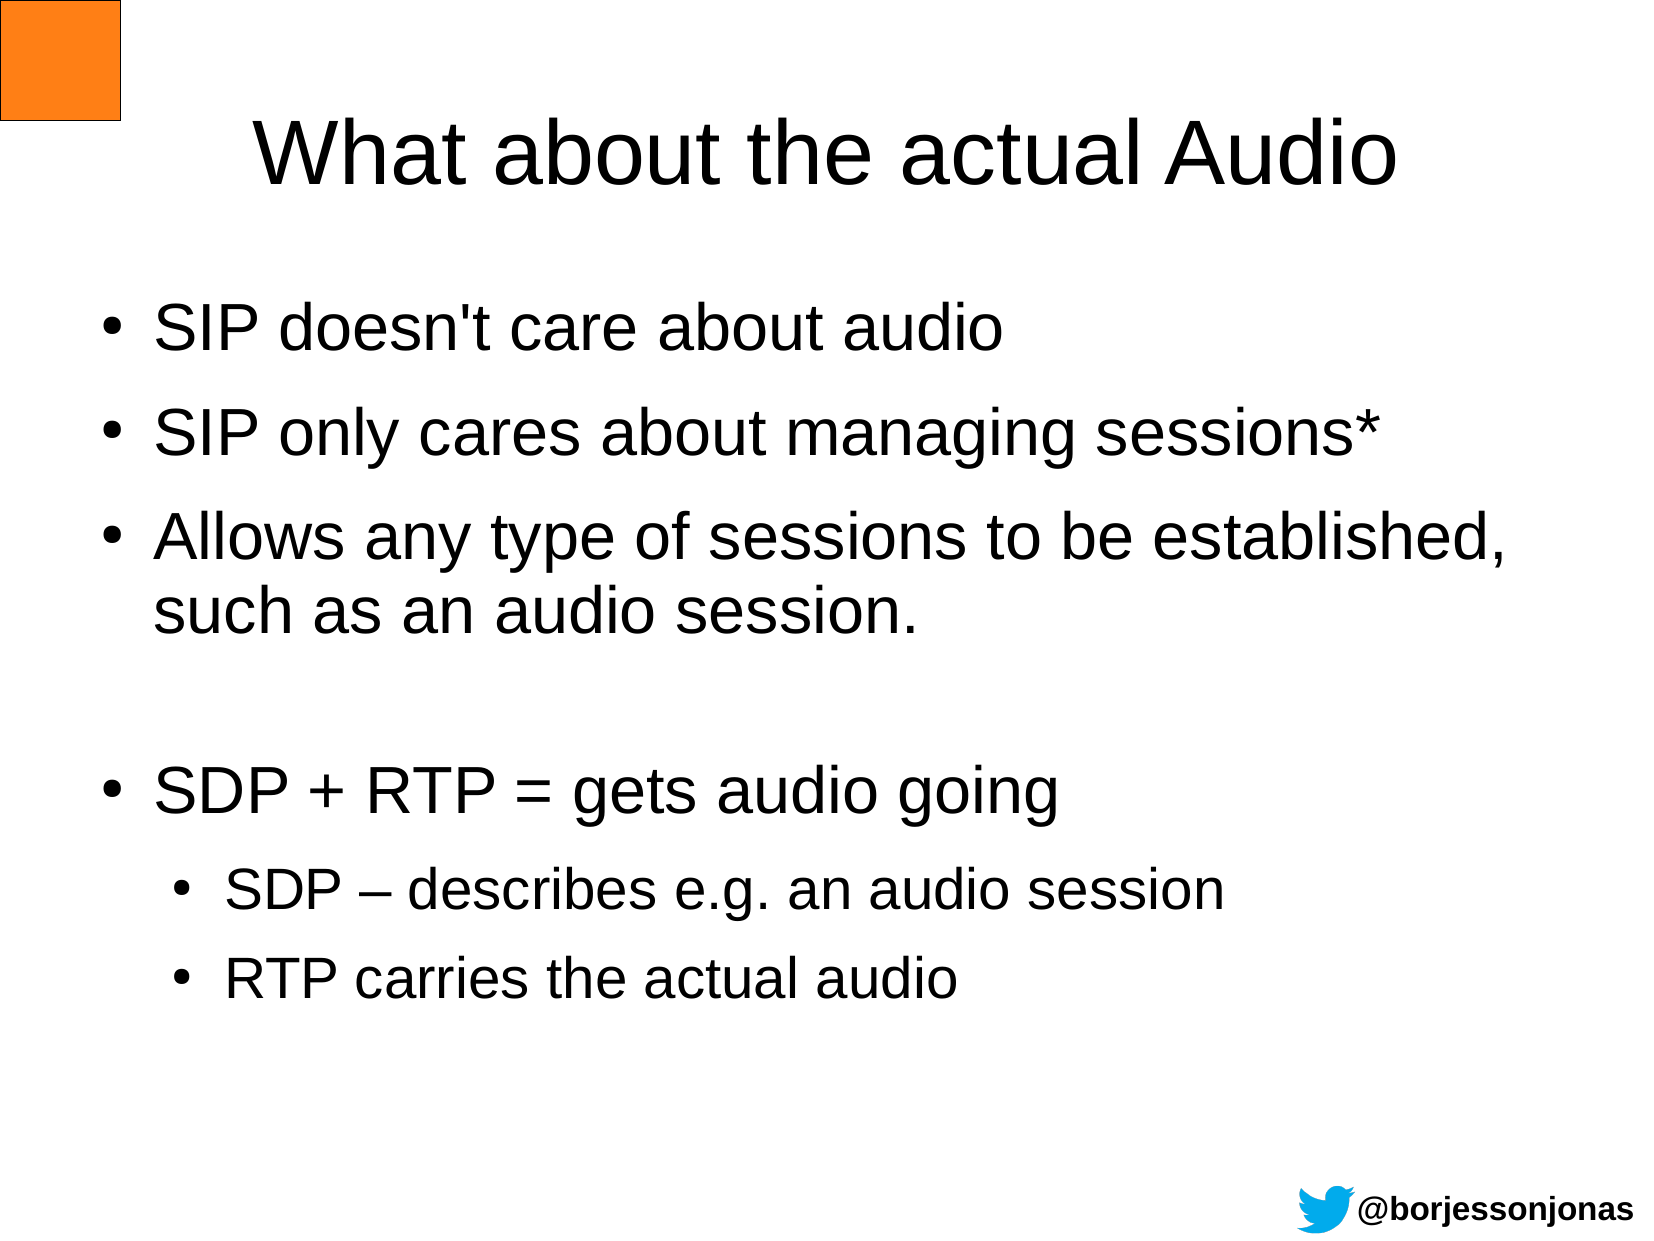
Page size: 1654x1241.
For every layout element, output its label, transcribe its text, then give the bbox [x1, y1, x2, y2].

picture [1277, 1160, 1375, 1241]
title What about the actual Audio [82, 49, 1571, 257]
list SIP doesn't care about audio SIP only cares about managing sessions* Allows any type of sessions to be established, such as an audio session. SDP + RTP = gets audio going SDP – describes e.g. an audio session RTP carries the actual audio [82, 290, 1571, 1109]
